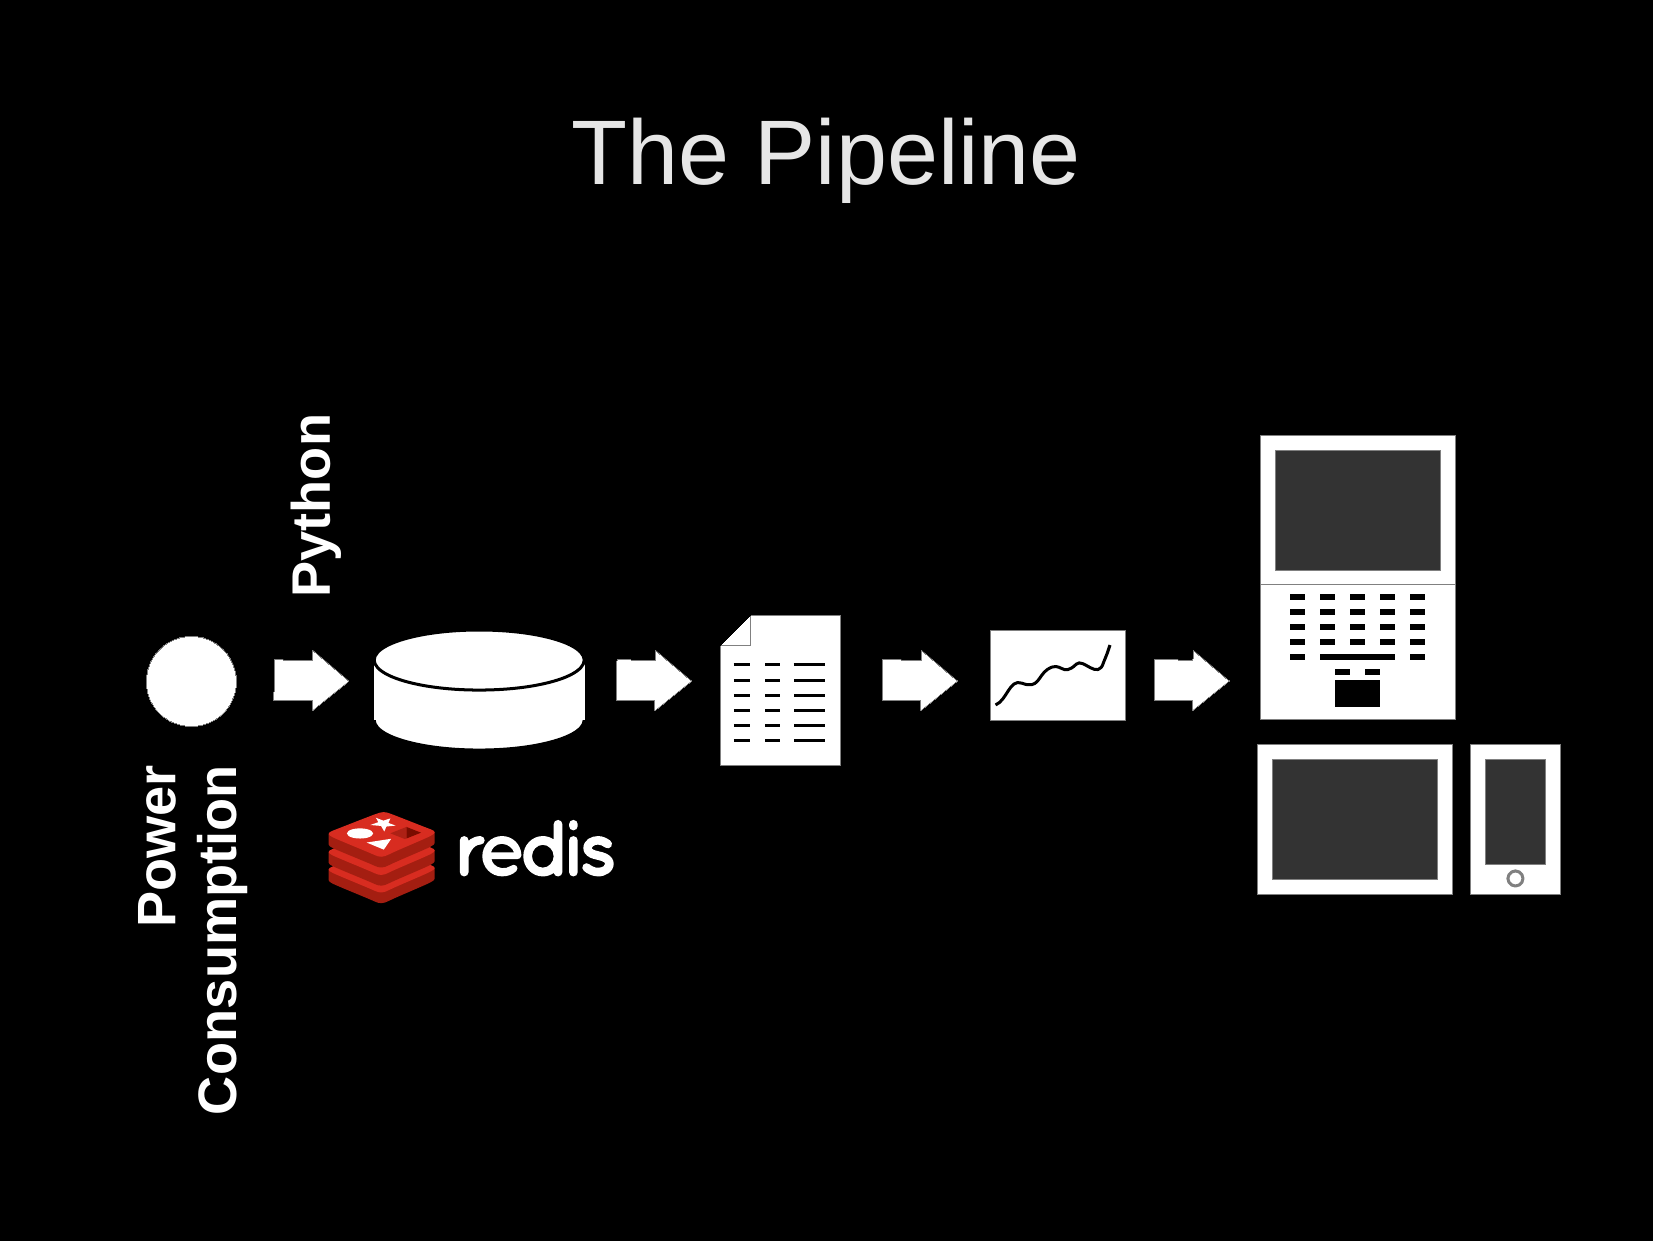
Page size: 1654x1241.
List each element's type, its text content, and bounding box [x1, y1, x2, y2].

text_box [273, 650, 349, 711]
text_box [1154, 650, 1230, 711]
text_box [882, 650, 958, 711]
text_box [374, 630, 585, 751]
text_box [146, 636, 237, 727]
text_box Power Consumption [119, 750, 256, 1130]
text_box Python [273, 398, 349, 613]
title The Pipeline [82, 49, 1571, 257]
text_box [690, 590, 841, 766]
text_box [1260, 435, 1456, 720]
text_box [1257, 744, 1453, 895]
picture [328, 812, 614, 904]
text_box [990, 630, 1126, 721]
text_box [616, 650, 692, 711]
text_box [1470, 744, 1561, 895]
